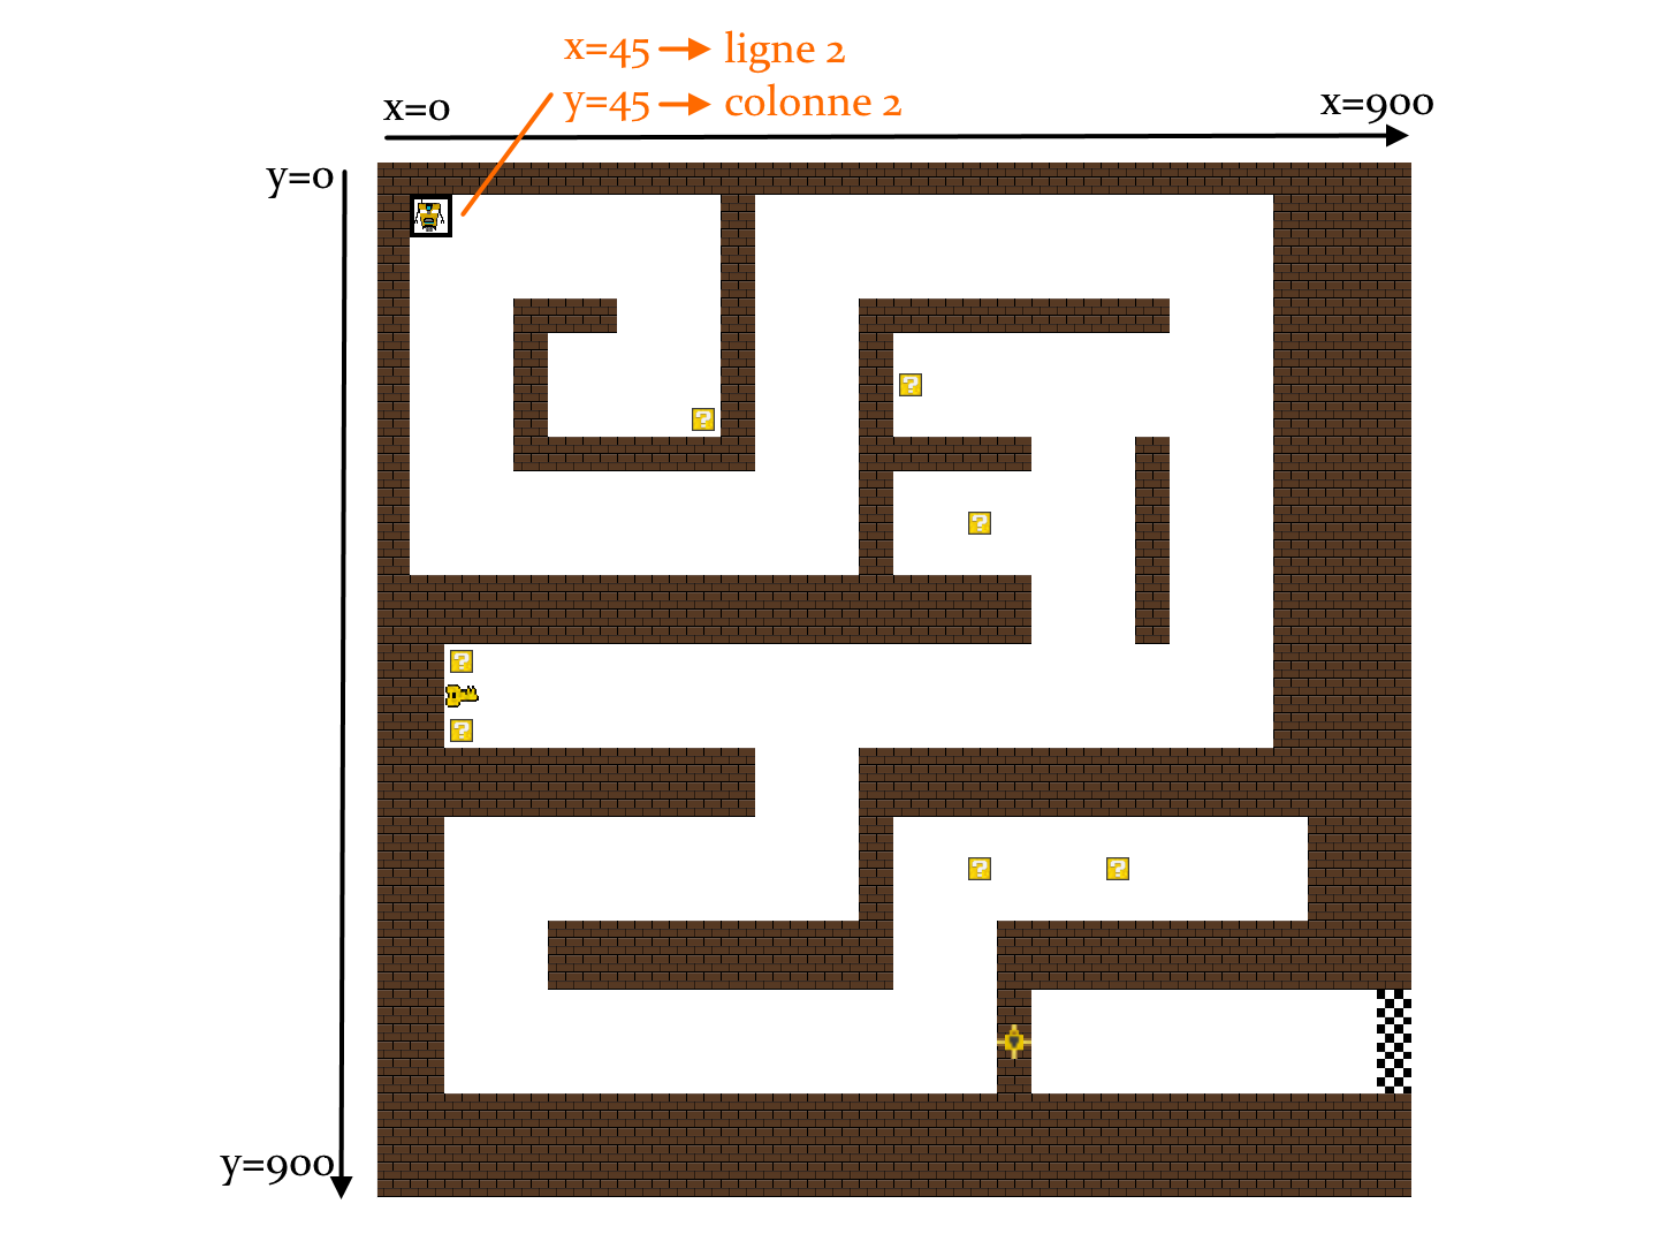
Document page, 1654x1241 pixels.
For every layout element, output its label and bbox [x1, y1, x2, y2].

picture [206, 0, 1461, 1241]
